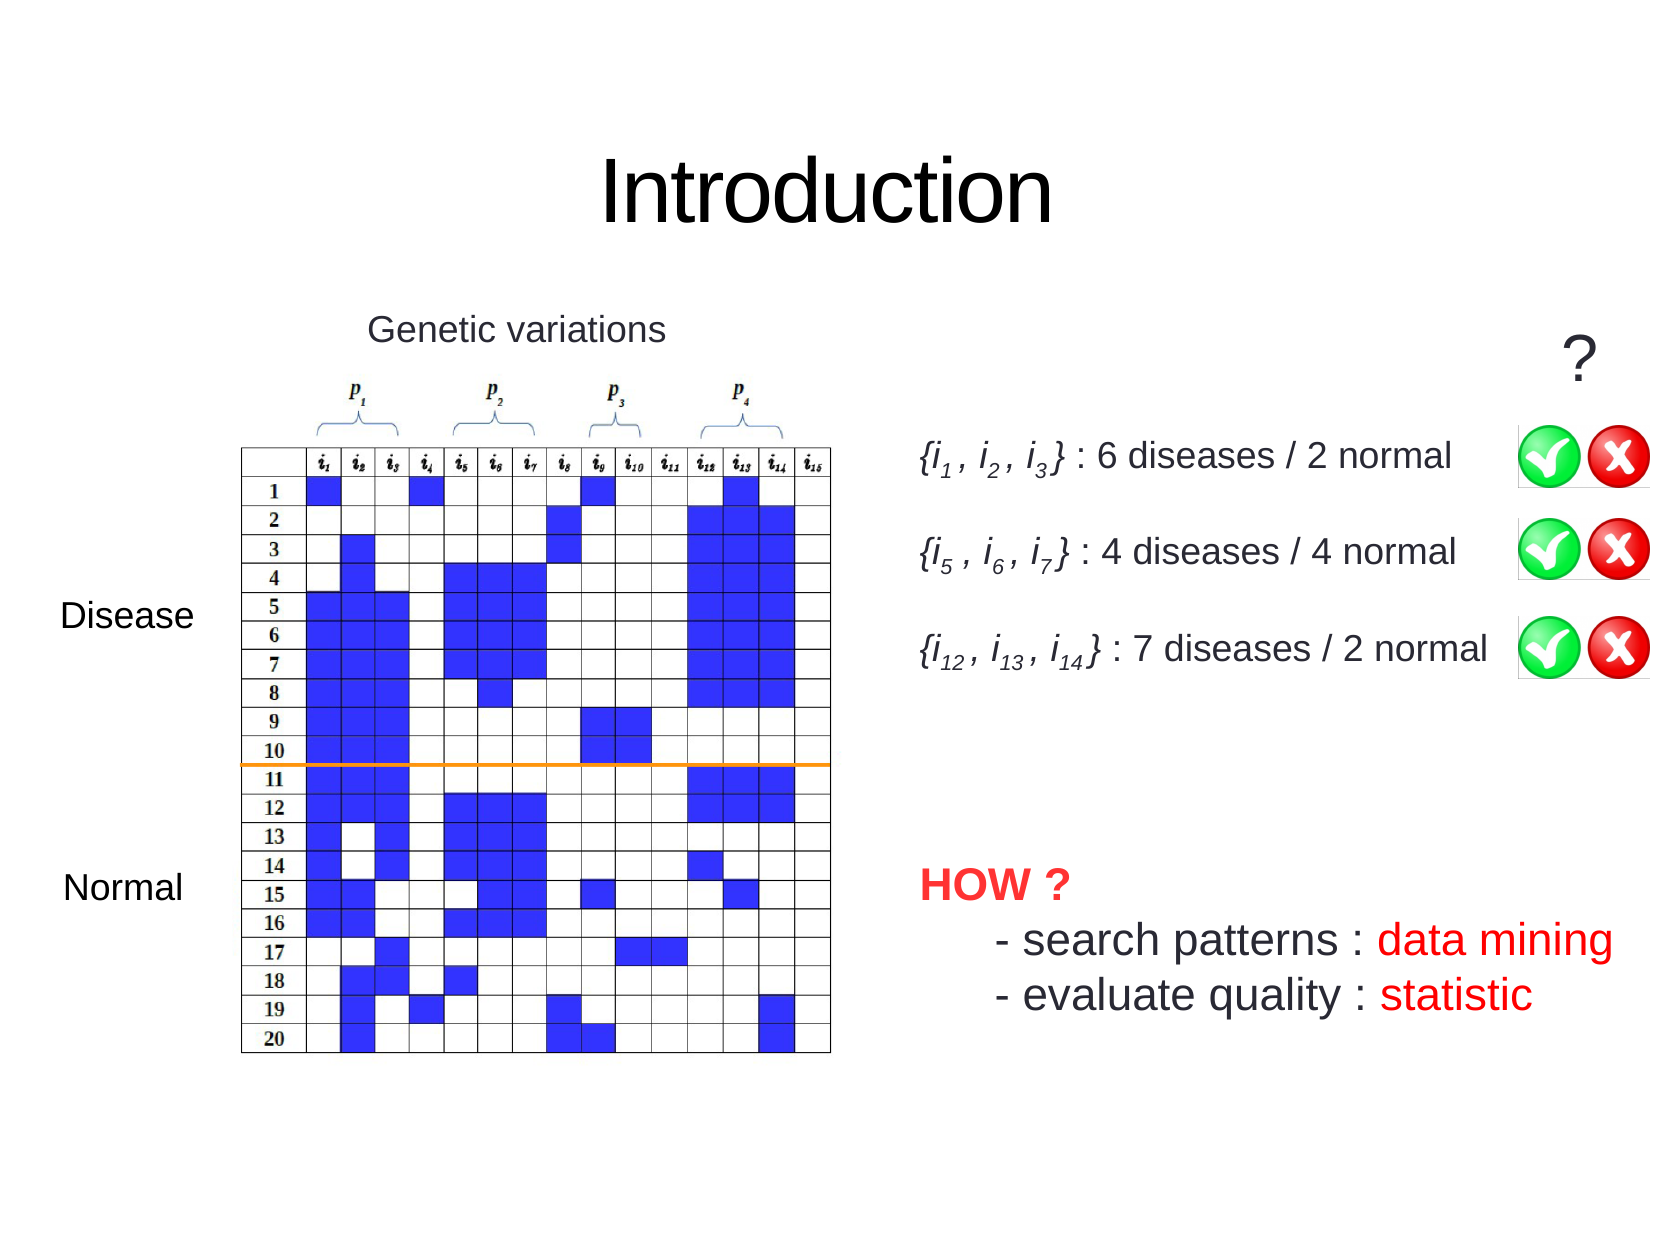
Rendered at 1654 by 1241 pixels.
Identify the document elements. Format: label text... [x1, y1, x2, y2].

picture [1518, 425, 1650, 488]
picture [1518, 616, 1650, 679]
text_box Disease [45, 587, 226, 687]
title Introduction [82, 96, 1571, 276]
picture [1518, 518, 1650, 580]
picture [232, 368, 916, 1074]
text_box ? [1547, 307, 1606, 402]
text_box Genetic variations [344, 297, 690, 358]
text_box {i1 , i2 , i3 } : 6 diseases / 2 normal {i5 , i6 , i7 } : 4 diseases / 4 normal {i12 , i13 , i14 } : 7 diseases / 2 normal HOW ? - search patterns : data mining - evaluate quality : statistic [916, 423, 1654, 1027]
text_box Normal [48, 858, 214, 919]
